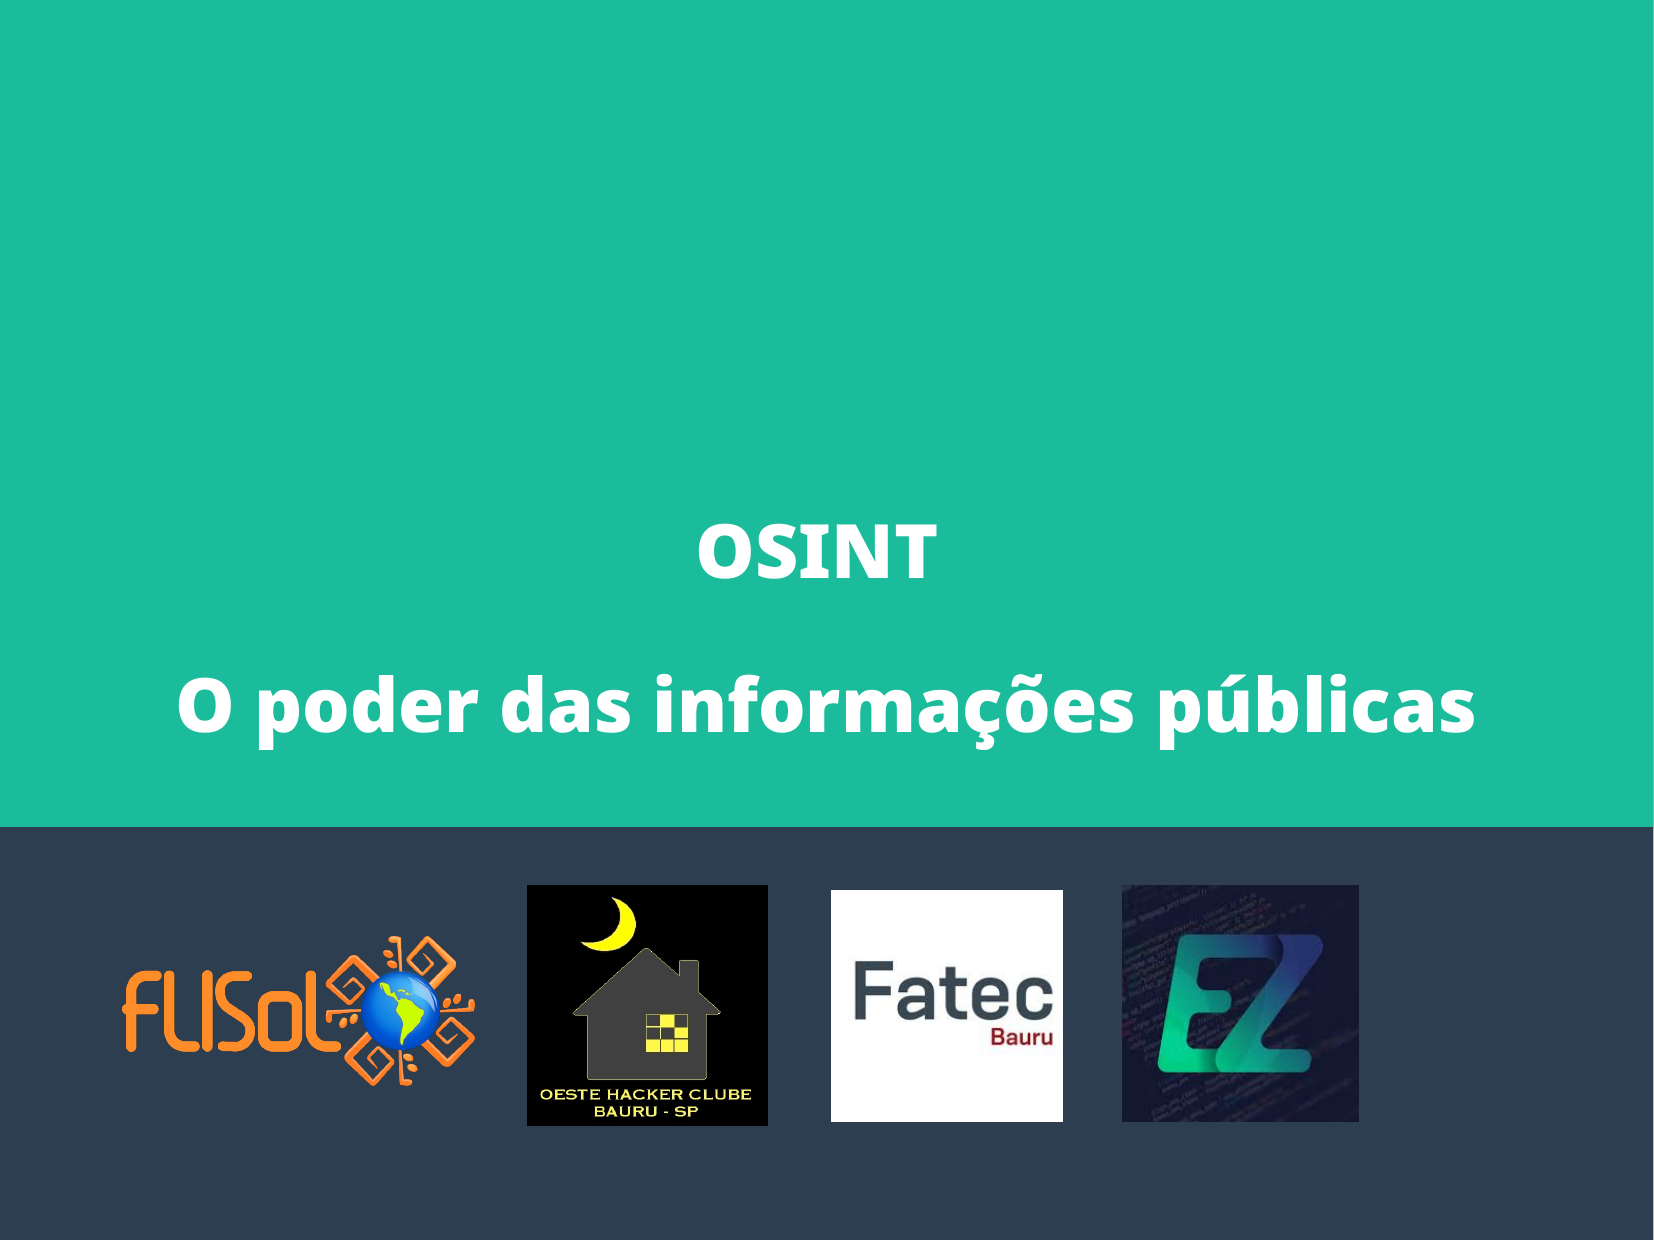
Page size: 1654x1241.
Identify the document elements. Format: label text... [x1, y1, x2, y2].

subtitle [59, 856, 1595, 1182]
picture [527, 885, 768, 1126]
picture [831, 890, 1063, 1123]
title OSINT O poder das informações públicas [59, 491, 1595, 710]
picture [88, 915, 514, 1106]
picture [1122, 885, 1359, 1123]
